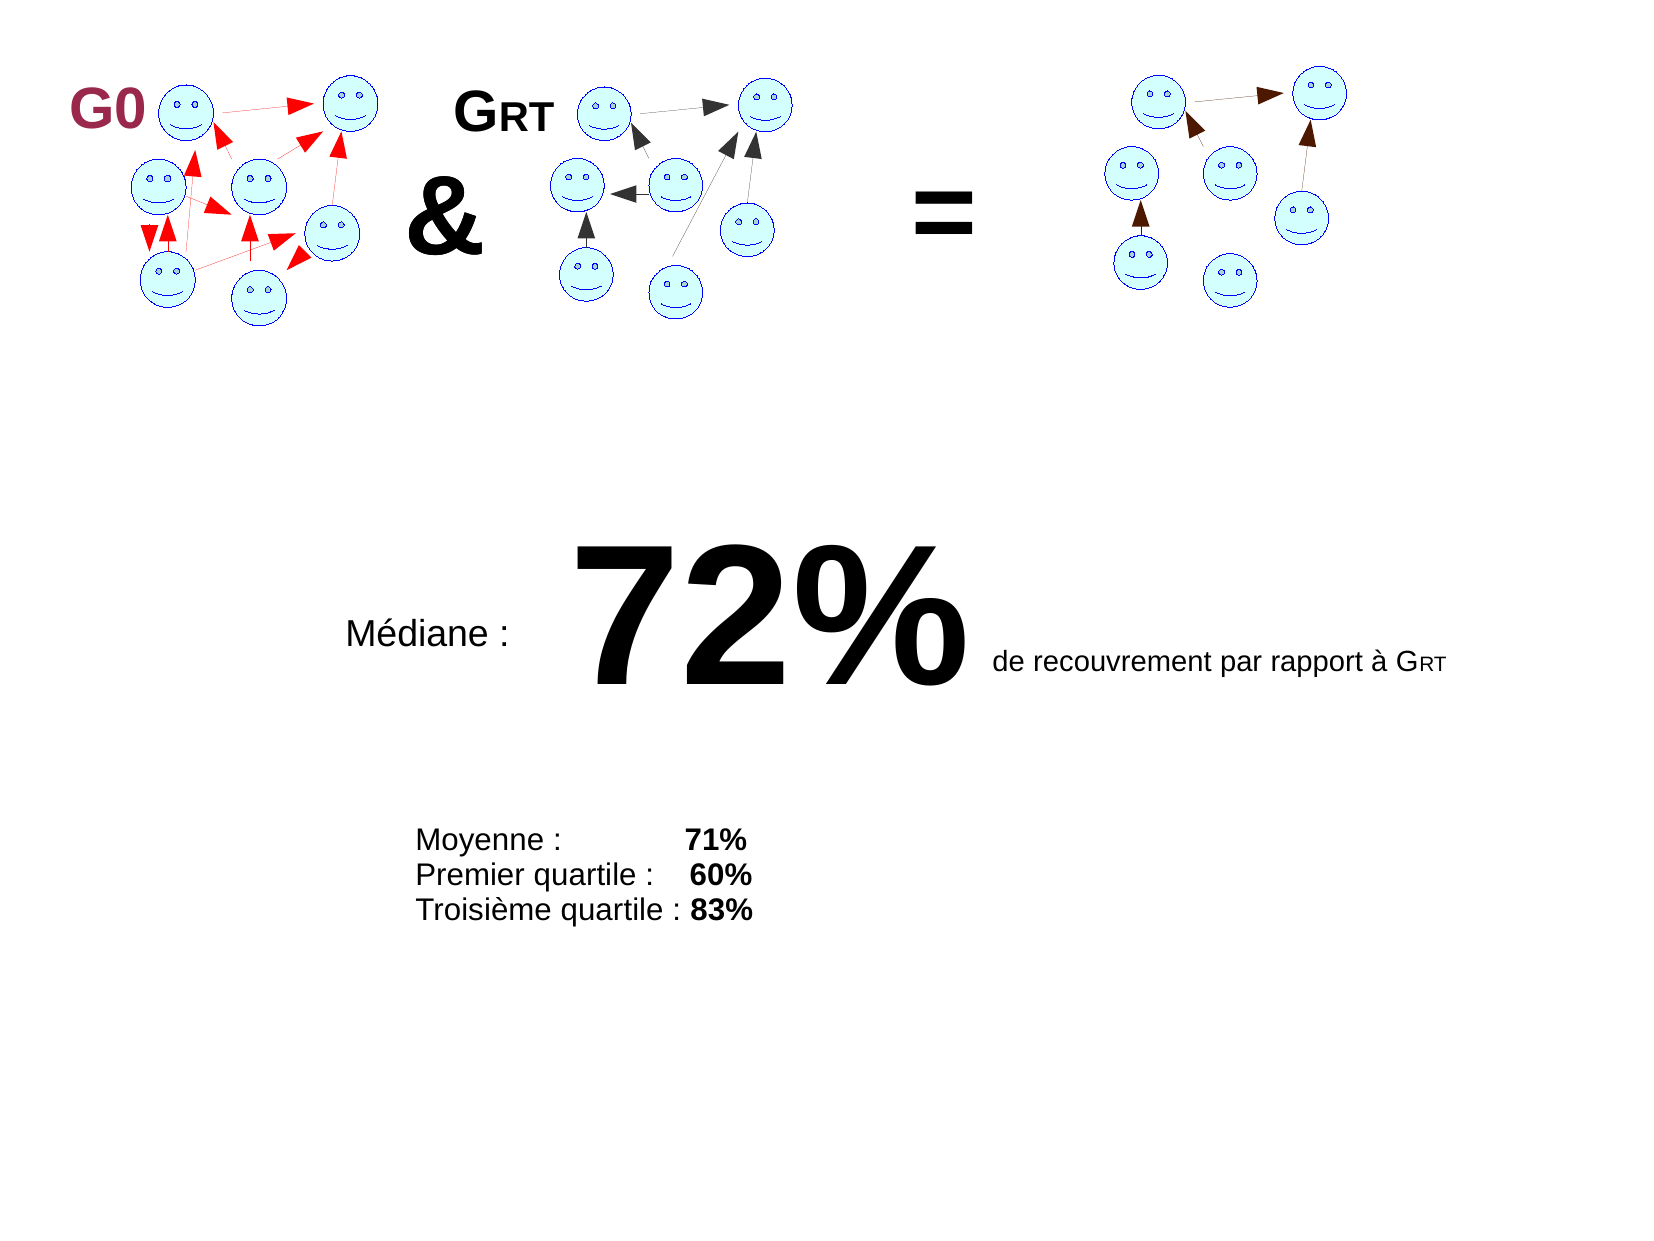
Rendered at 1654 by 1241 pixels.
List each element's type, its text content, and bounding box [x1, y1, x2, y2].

text_box Moyenne : 71% Premier quartile : 60% Troisième quartile : 83% [400, 814, 768, 934]
text_box [1113, 235, 1168, 290]
text_box [231, 270, 287, 326]
text_box [1104, 146, 1159, 201]
text_box [1203, 146, 1258, 201]
text_box [720, 202, 775, 257]
text_box [648, 265, 703, 319]
text_box [738, 78, 793, 132]
text_box = [896, 141, 993, 283]
text_box [323, 75, 378, 132]
text_box G0 [54, 68, 163, 149]
text_box GRT [438, 70, 579, 160]
text_box [559, 247, 614, 302]
text_box [163, 84, 214, 141]
text_box [1292, 66, 1347, 120]
text_box Médiane : [330, 604, 525, 662]
text_box [231, 159, 287, 215]
text_box de recouvrement par rapport à GRT [977, 637, 1462, 686]
text_box [1131, 75, 1186, 129]
text_box [550, 158, 605, 212]
text_box [304, 205, 360, 262]
text_box [648, 158, 703, 212]
text_box & [389, 145, 501, 287]
text_box 72% [555, 496, 986, 735]
text_box [140, 251, 196, 308]
text_box [131, 159, 187, 215]
text_box [1274, 191, 1329, 245]
text_box [1203, 253, 1258, 308]
text_box [579, 86, 632, 141]
